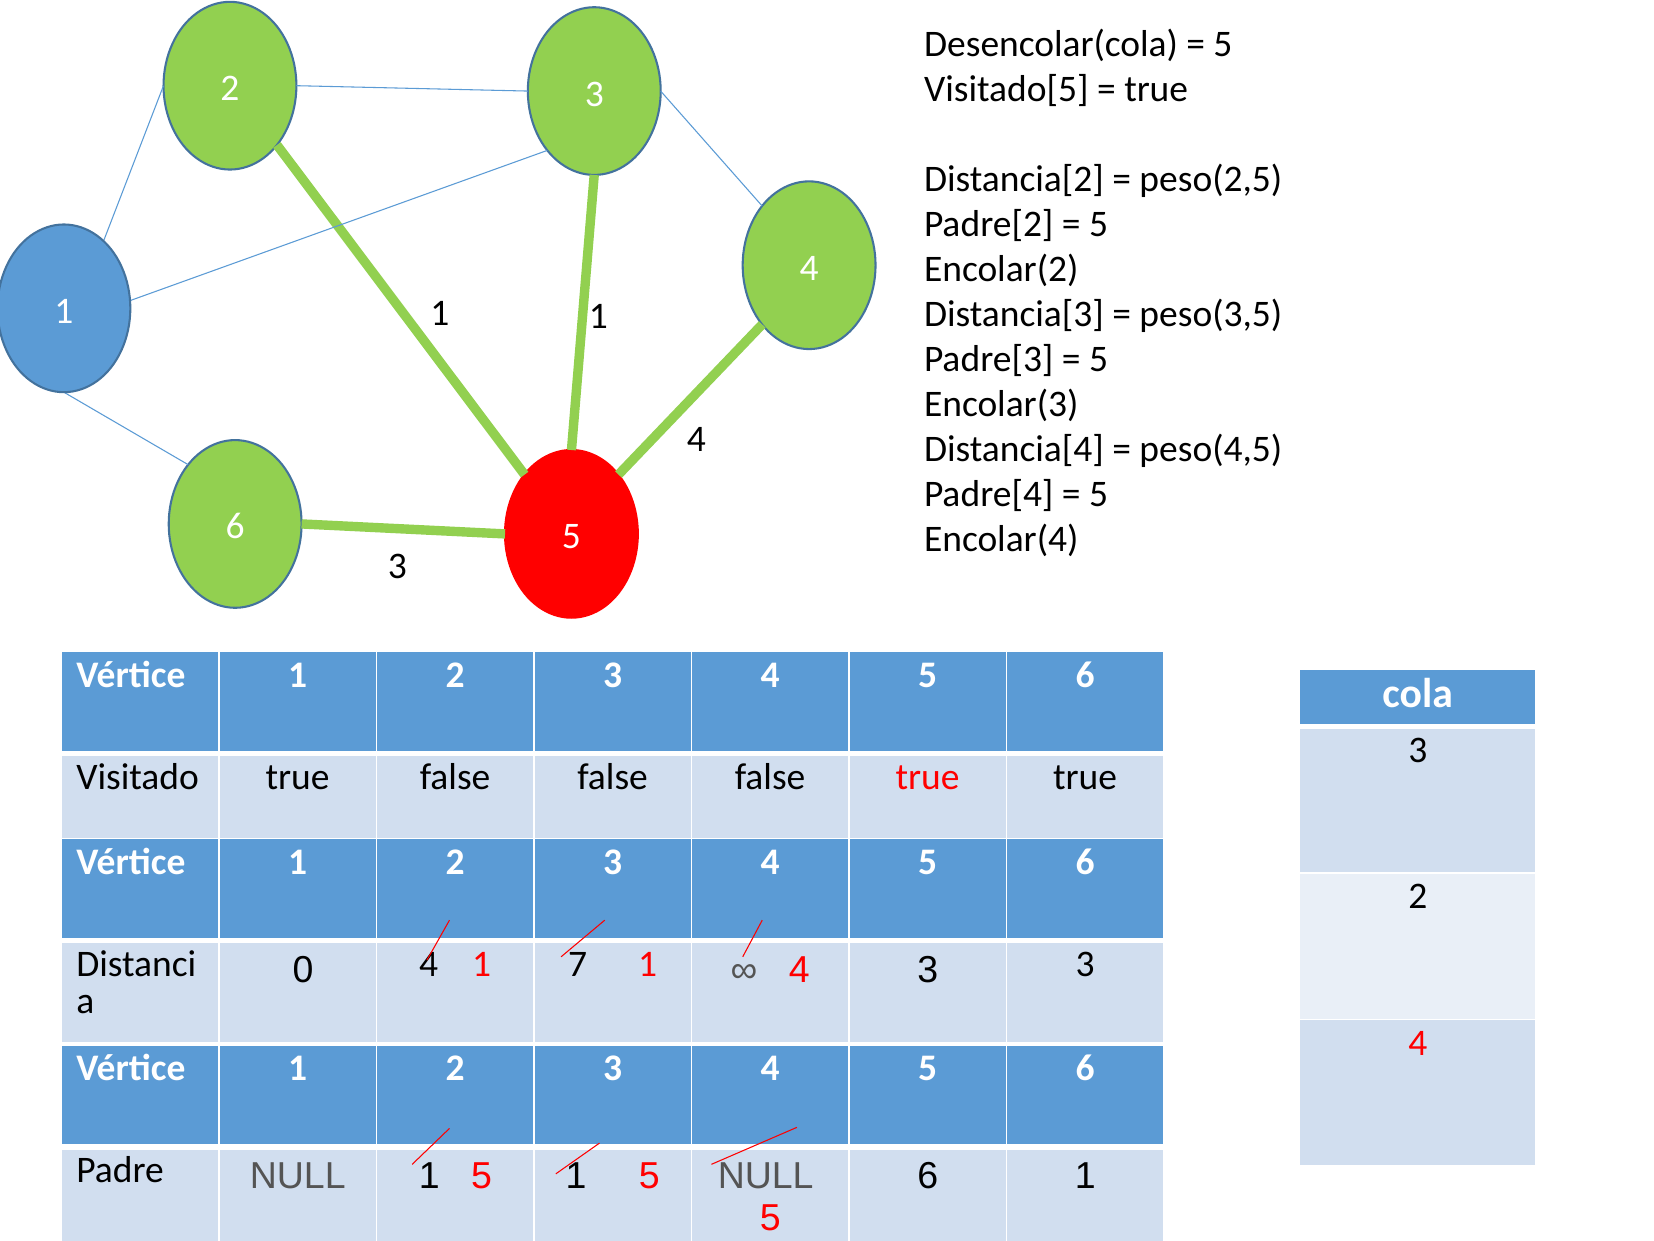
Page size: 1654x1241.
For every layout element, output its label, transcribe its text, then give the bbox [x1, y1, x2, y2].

text_box 1 [415, 280, 465, 341]
text_box 6 [168, 440, 302, 608]
table_header 2 [377, 839, 533, 938]
table_cell ∞ 4 [692, 943, 848, 1042]
table_cell false [692, 756, 848, 838]
table_header 6 [1007, 1046, 1163, 1144]
table_cell 4 [1300, 1020, 1535, 1165]
table_cell 1 5 [535, 1150, 691, 1241]
table_header Vértice [62, 1046, 218, 1144]
text_box 5 [505, 450, 638, 618]
table_cell 1 5 [377, 1150, 533, 1241]
table_header 3 [535, 1046, 691, 1144]
table_header 6 [1007, 652, 1163, 751]
text_box 2 [163, 1, 297, 170]
table_header cola [1300, 670, 1535, 724]
text_box Desencolar(cola) = 5 Visitado[5] = true Distancia[2] = peso(2,5) Padre[2] = 5 Encolar(2) Distancia[3] = peso(3,5) Padre[3] = 5 Encolar(3) Distancia[4] = peso(4,5) Padre[4] = 5 Encolar(4) [909, 11, 1555, 612]
table_cell 6 [850, 1150, 1006, 1241]
text_box 1 [573, 283, 623, 344]
table_cell Distancia [62, 943, 218, 1042]
table_cell false [535, 756, 691, 838]
table_header 5 [850, 1046, 1006, 1144]
table_cell 7 1 [535, 943, 691, 1042]
table_cell Visitado [62, 756, 218, 838]
table_cell true [220, 756, 376, 838]
table_cell 0 [220, 943, 376, 1042]
table_header 4 [692, 652, 848, 751]
table_header 4 [692, 1046, 848, 1144]
table_cell false [377, 756, 533, 838]
table_header 1 [220, 1046, 376, 1144]
table_cell 4 1 [424, 957, 431, 967]
table_cell true [850, 756, 1006, 838]
table_header 3 [535, 652, 691, 751]
text_box 1 [0, 224, 131, 393]
table_header Vértice [62, 839, 218, 938]
table_header 6 [1007, 839, 1163, 938]
table_cell 2 [1300, 874, 1535, 1019]
table_header Vértice [62, 652, 218, 751]
table_cell Padre [62, 1150, 218, 1241]
table_cell true [1007, 756, 1163, 838]
table_cell 3 [1007, 943, 1163, 1042]
table_cell NULL 5 [692, 1150, 848, 1241]
table_cell NULL [220, 1150, 376, 1241]
text_box 4 [742, 181, 876, 350]
table_header 5 [850, 839, 1006, 938]
table_header 1 [220, 652, 376, 751]
table_cell 3 [850, 943, 1006, 1042]
table_header 1 [220, 839, 376, 938]
text_box 4 [672, 406, 721, 467]
table_cell 4 1 [377, 943, 533, 1042]
table_header 5 [850, 652, 1006, 751]
table_header 2 [377, 652, 533, 751]
text_box 3 [527, 7, 661, 175]
table_header 3 [535, 839, 691, 938]
table_cell 1 [1007, 1150, 1163, 1241]
table_header 4 [692, 839, 848, 938]
table_cell 3 [1300, 729, 1535, 872]
table_header 2 [377, 1046, 533, 1144]
text_box 3 [373, 533, 422, 594]
